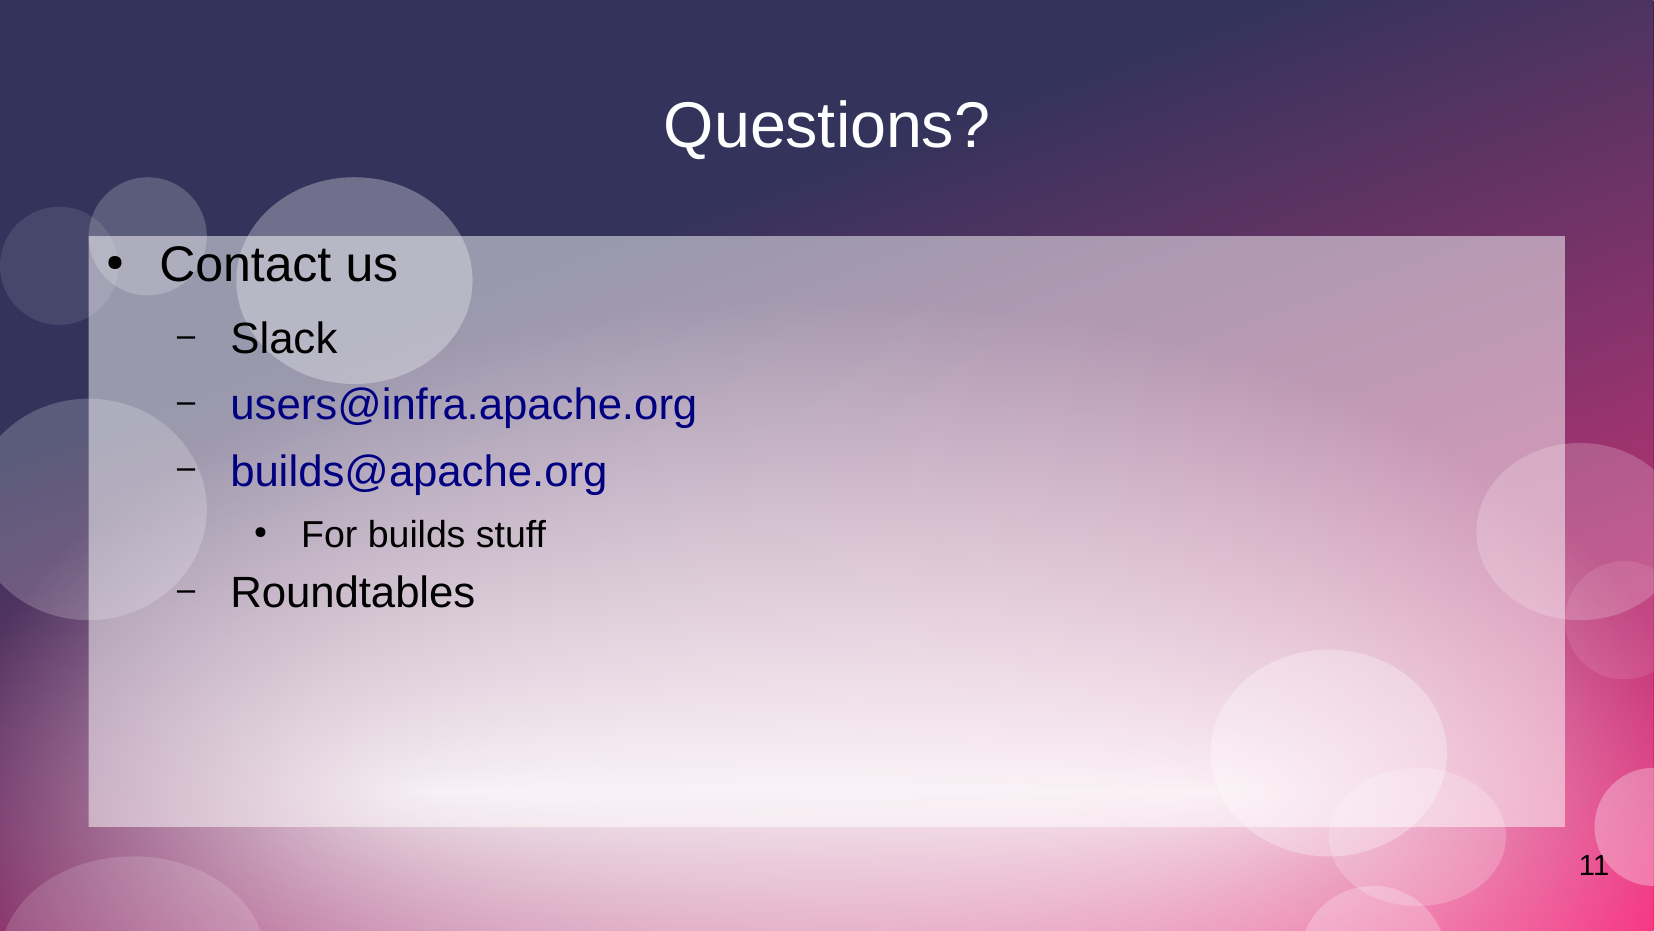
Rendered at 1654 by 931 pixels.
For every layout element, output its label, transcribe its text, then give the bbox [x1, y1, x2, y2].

title Questions? [88, 44, 1565, 207]
list Contact us Slack users@infra.apache.org builds@apache.org For builds stuff Roundtables [88, 236, 1565, 827]
